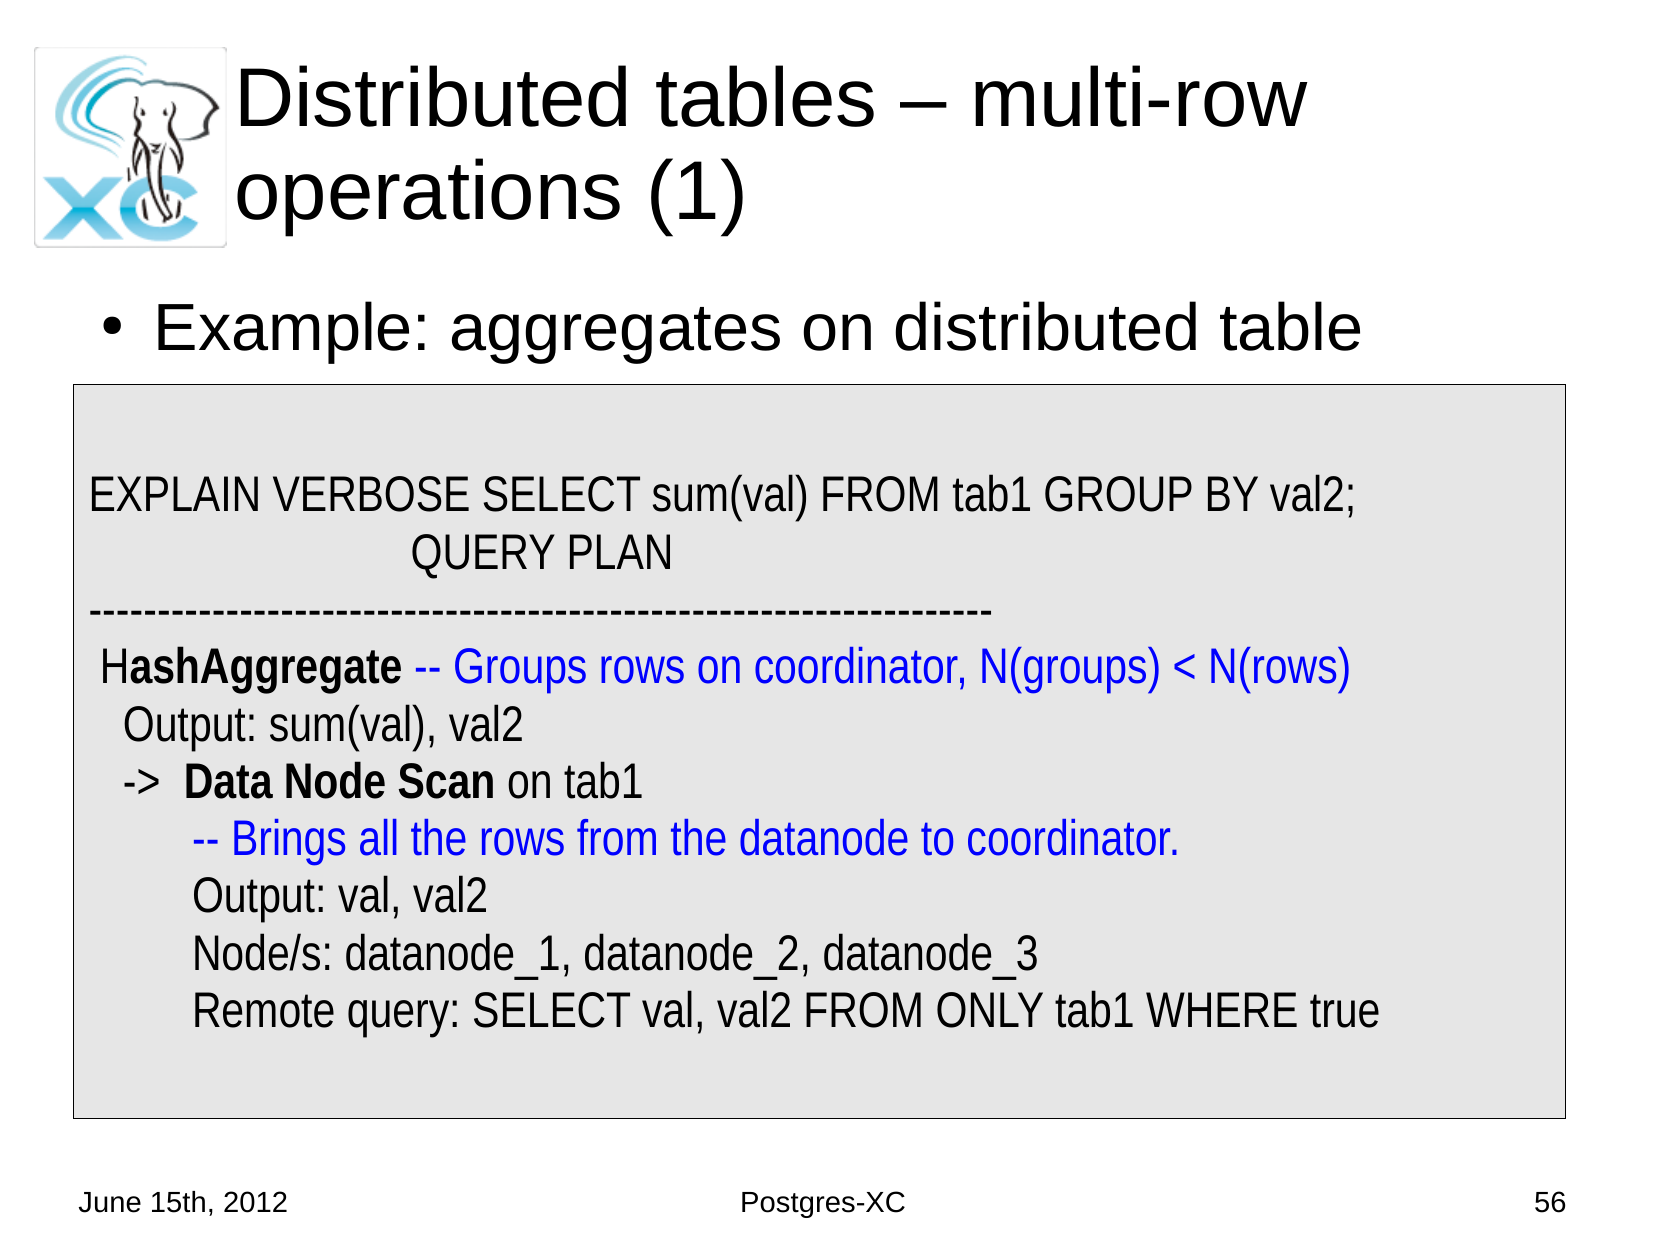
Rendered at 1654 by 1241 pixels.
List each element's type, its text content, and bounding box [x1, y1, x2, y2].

picture [34, 47, 227, 248]
text_box EXPLAIN VERBOSE SELECT sum(val) FROM tab1 GROUP BY val2; QUERY PLAN ------------------------------------------------------------------ HashAggregate -- Groups rows on coordinator, N(groups) < N(rows) Output: sum(val), val2 -> Data Node Scan on tab1 -- Brings all the rows from the datanode to coordinator. Output: val, val2 Node/s: datanode_1, datanode_2, datanode_3 Remote query: SELECT val, val2 FROM ONLY tab1 WHERE true [73, 384, 1566, 1119]
list Example: aggregates on distributed table [82, 290, 1571, 382]
title Distributed tables – multi-row operations (1) [234, 48, 1599, 241]
